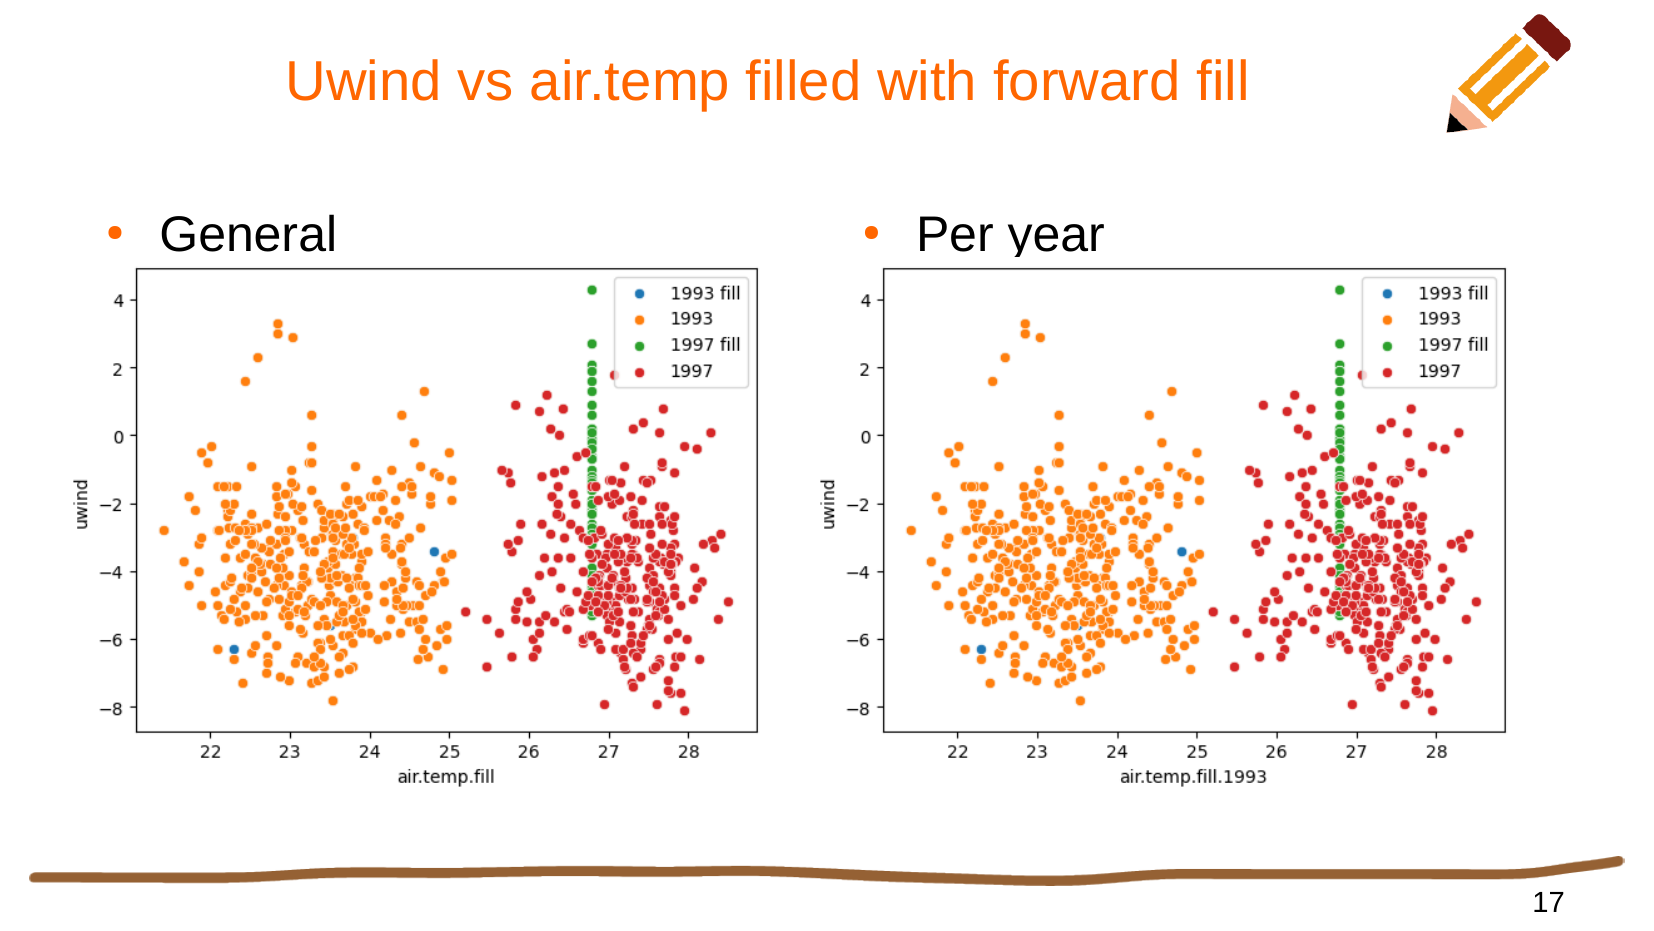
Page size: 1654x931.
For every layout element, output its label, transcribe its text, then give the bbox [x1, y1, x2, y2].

picture [1446, 14, 1571, 133]
picture [29, 856, 1625, 886]
title Uwind vs air.temp filled with forward fill [88, 29, 1447, 133]
list General [88, 206, 809, 266]
list Per year [845, 206, 1566, 266]
picture [808, 257, 1516, 798]
picture [61, 257, 768, 798]
